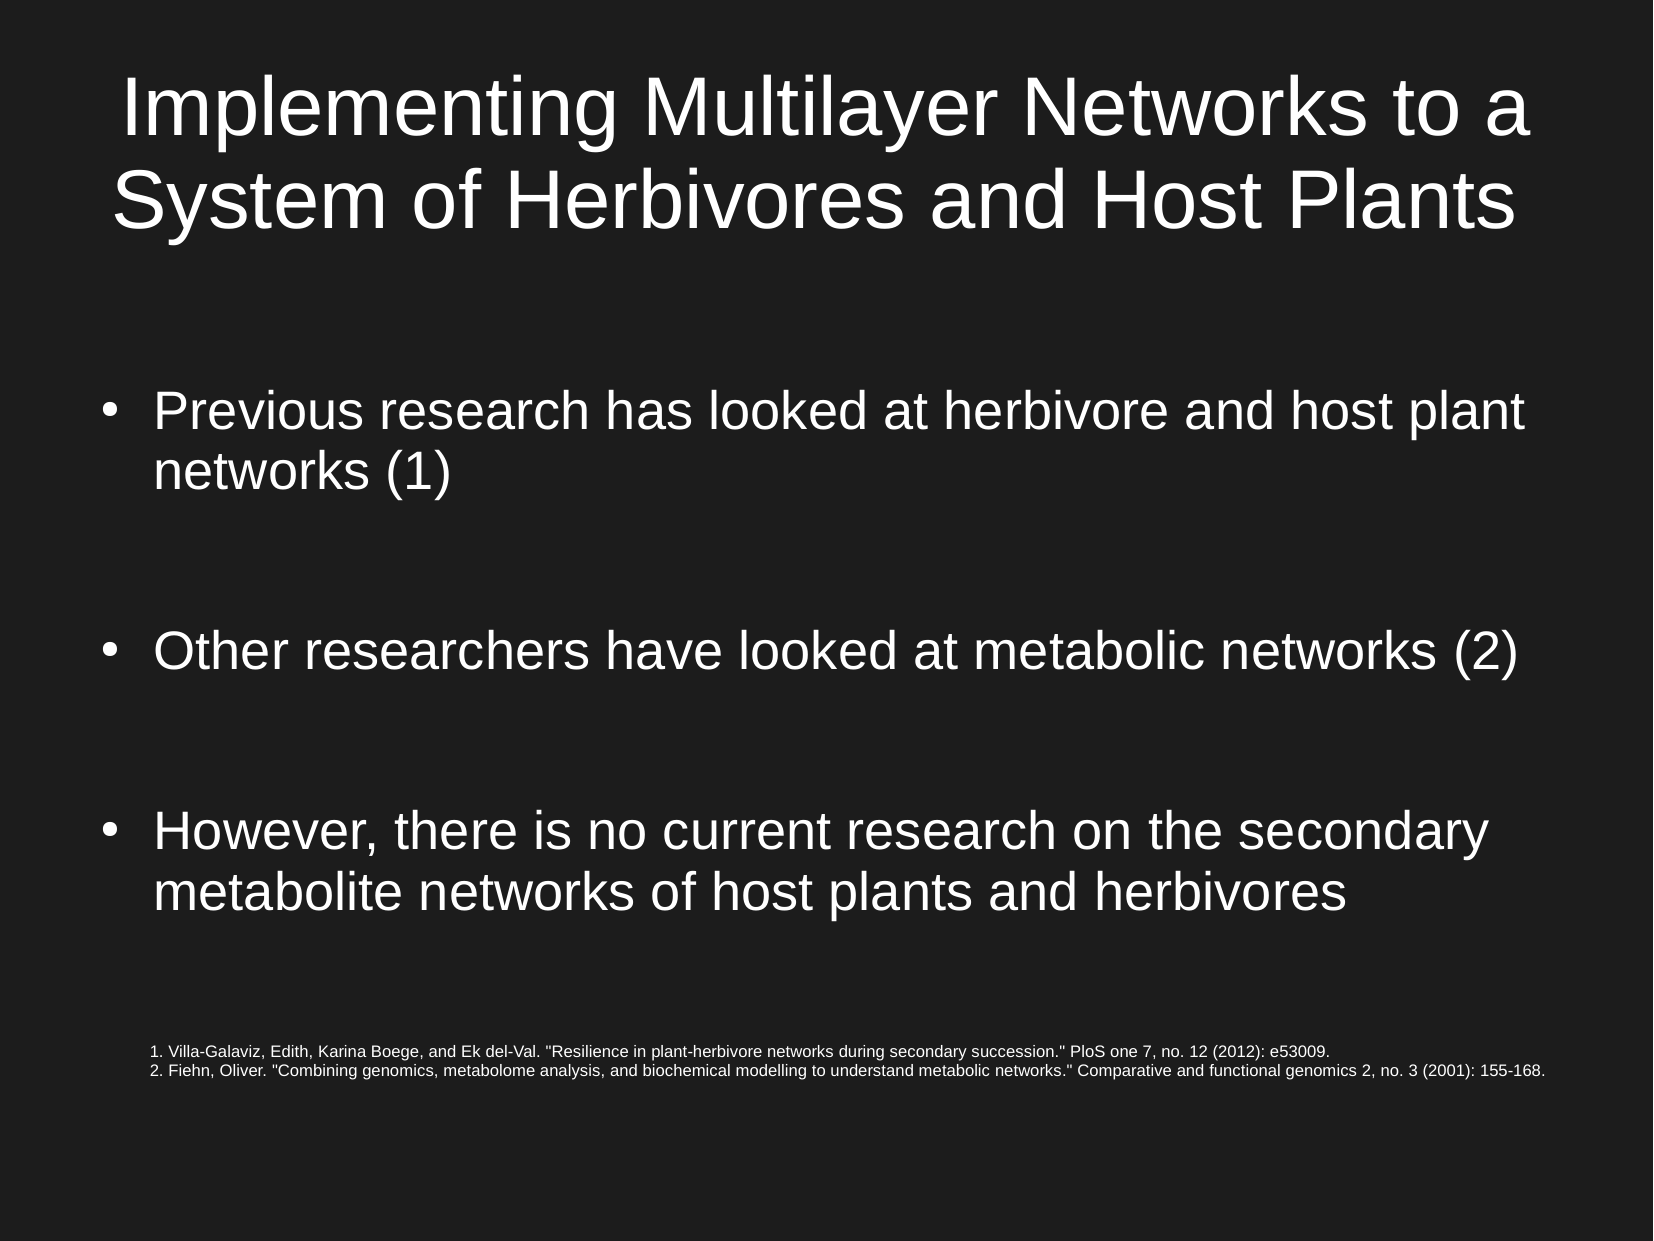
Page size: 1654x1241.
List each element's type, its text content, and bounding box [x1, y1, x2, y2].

list Previous research has looked at herbivore and host plant networks (1) Other researchers have looked at metabolic networks (2) However, there is no current research on the secondary metabolite networks of host plants and herbivores [82, 290, 1571, 1010]
text_box 1. Villa-Galaviz, Edith, Karina Boege, and Ek del-Val. "Resilience in plant-herbivore networks during secondary succession." PloS one 7, no. 12 (2012): e53009. 2. Fiehn, Oliver. "Combining genomics, metabolome analysis, and biochemical modelling to understand metabolic networks." Comparative and functional genomics 2, no. 3 (2001): 155-168. [135, 1035, 1606, 1088]
title Implementing Multilayer Networks to a System of Herbivores and Host Plants [82, 49, 1571, 257]
